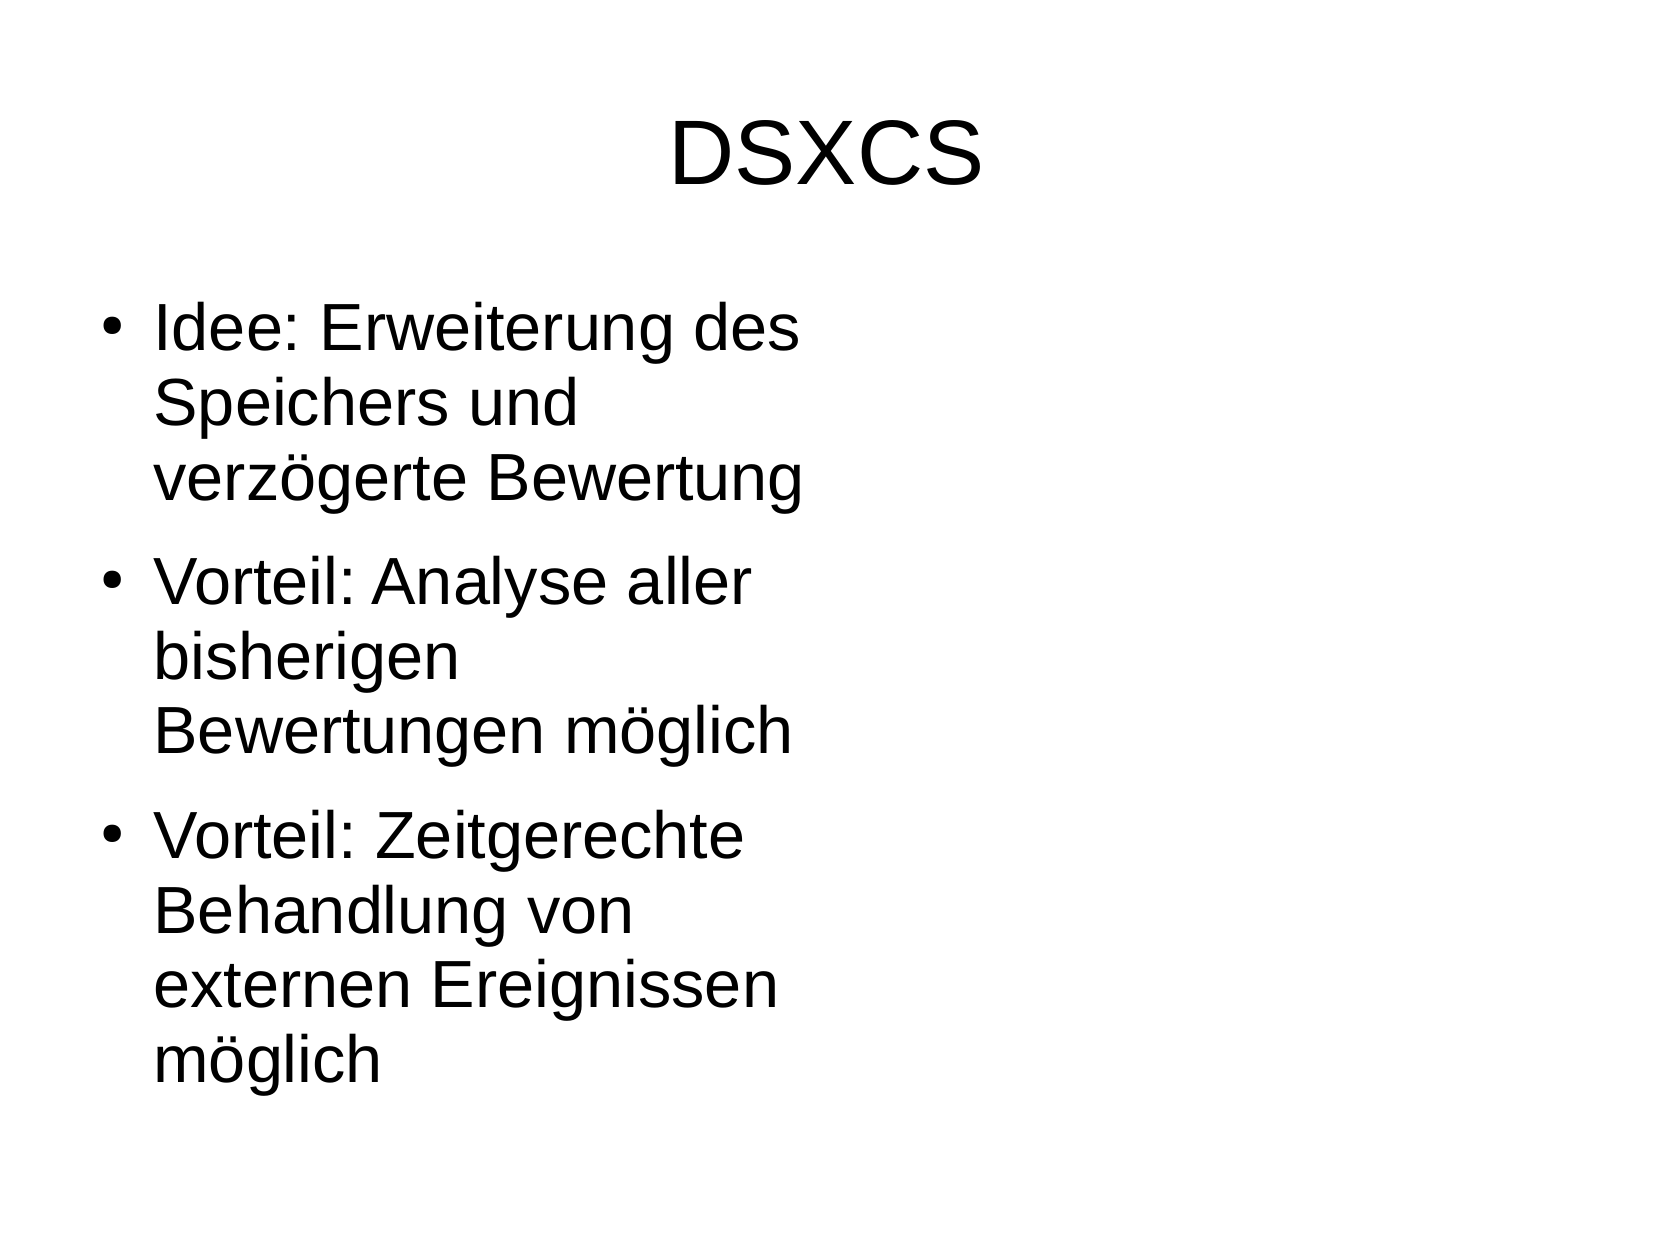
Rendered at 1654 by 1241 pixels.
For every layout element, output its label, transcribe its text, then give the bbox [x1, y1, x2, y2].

list Idee: Erweiterung des Speichers und verzögerte Bewertung Vorteil: Analyse aller bisherigen Bewertungen möglich Vorteil: Zeitgerechte Behandlung von externen Ereignissen möglich [82, 290, 809, 1097]
title DSXCS [82, 56, 1571, 250]
